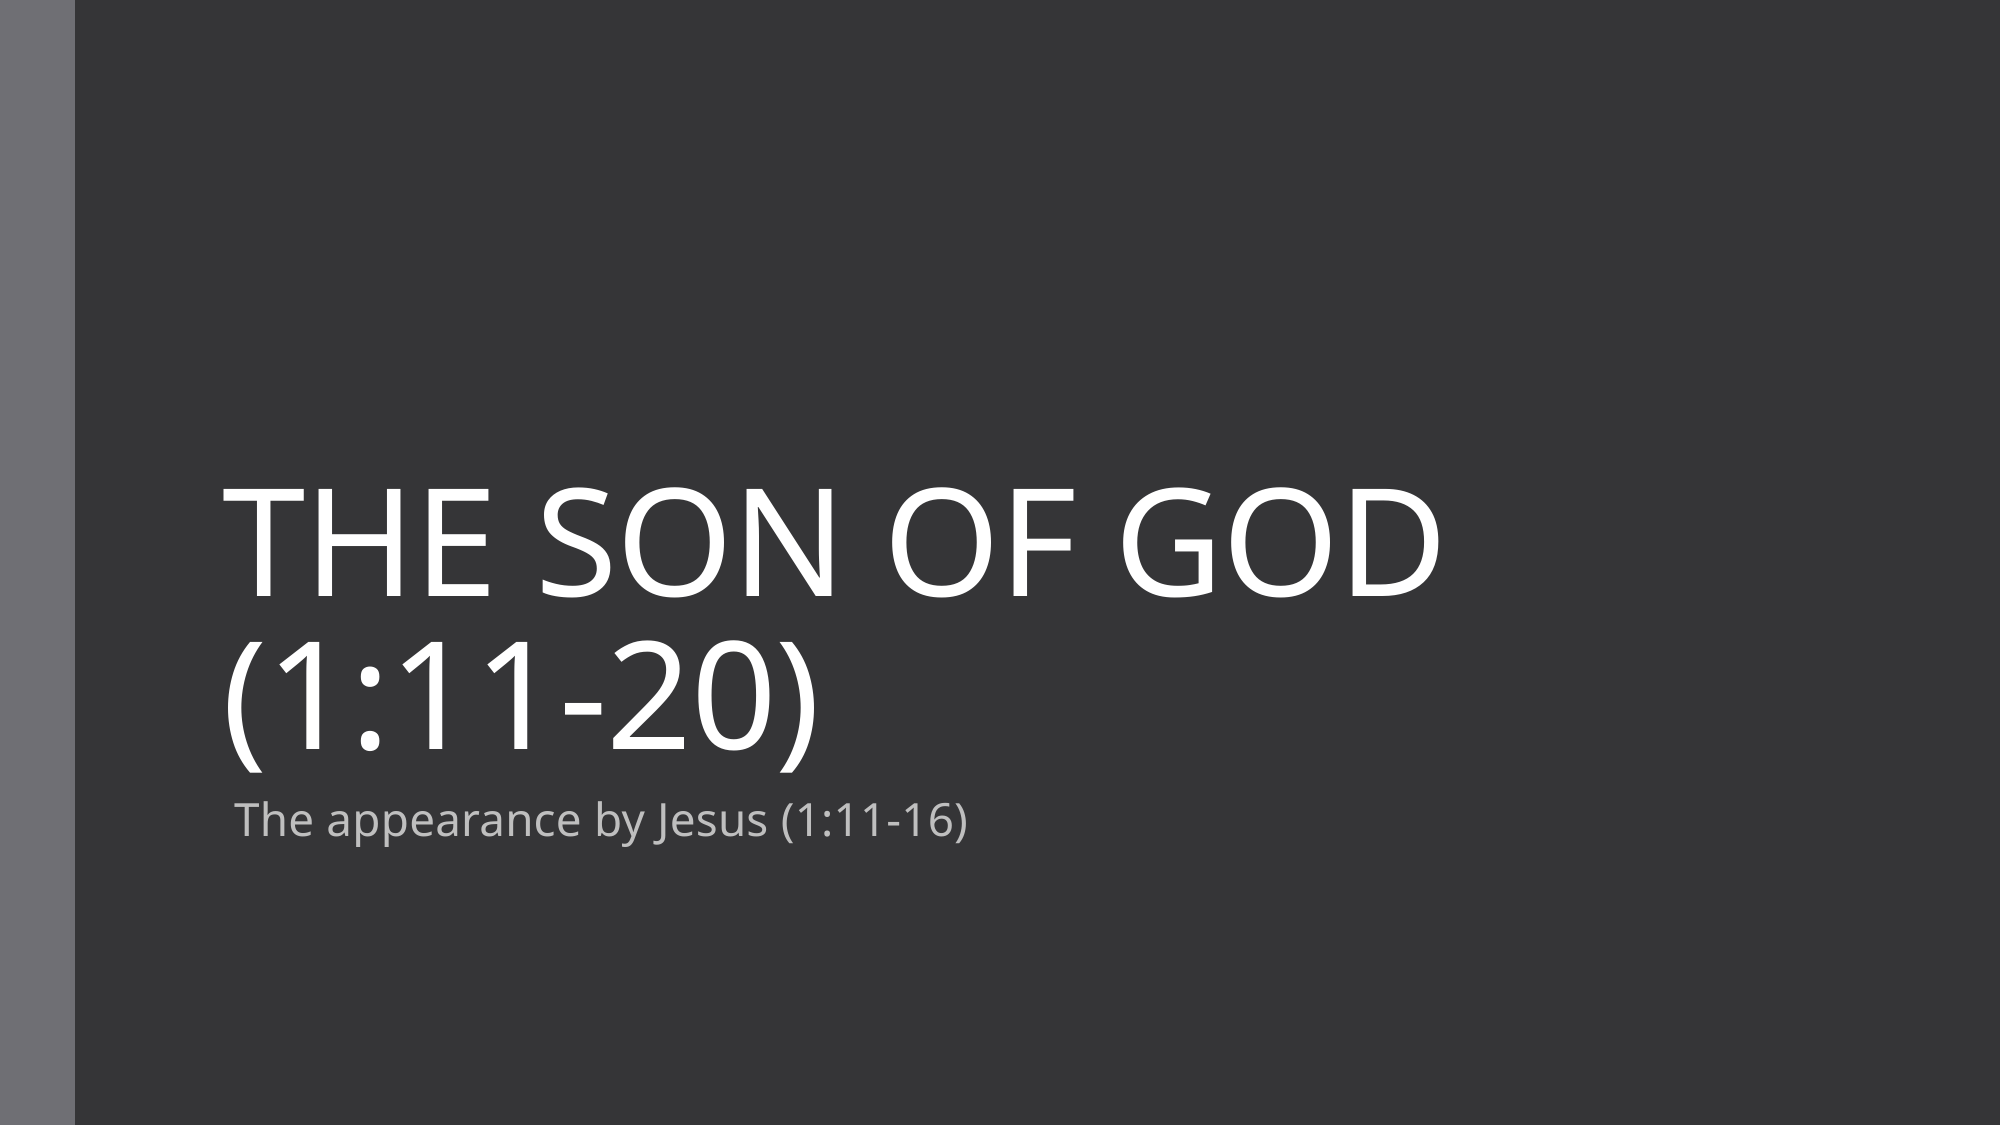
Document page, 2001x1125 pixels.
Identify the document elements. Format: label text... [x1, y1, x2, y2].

title THE SON OF GOD (1:11-20) [206, 124, 1752, 787]
subtitle The appearance by Jesus (1:11-16) [206, 787, 1752, 1066]
